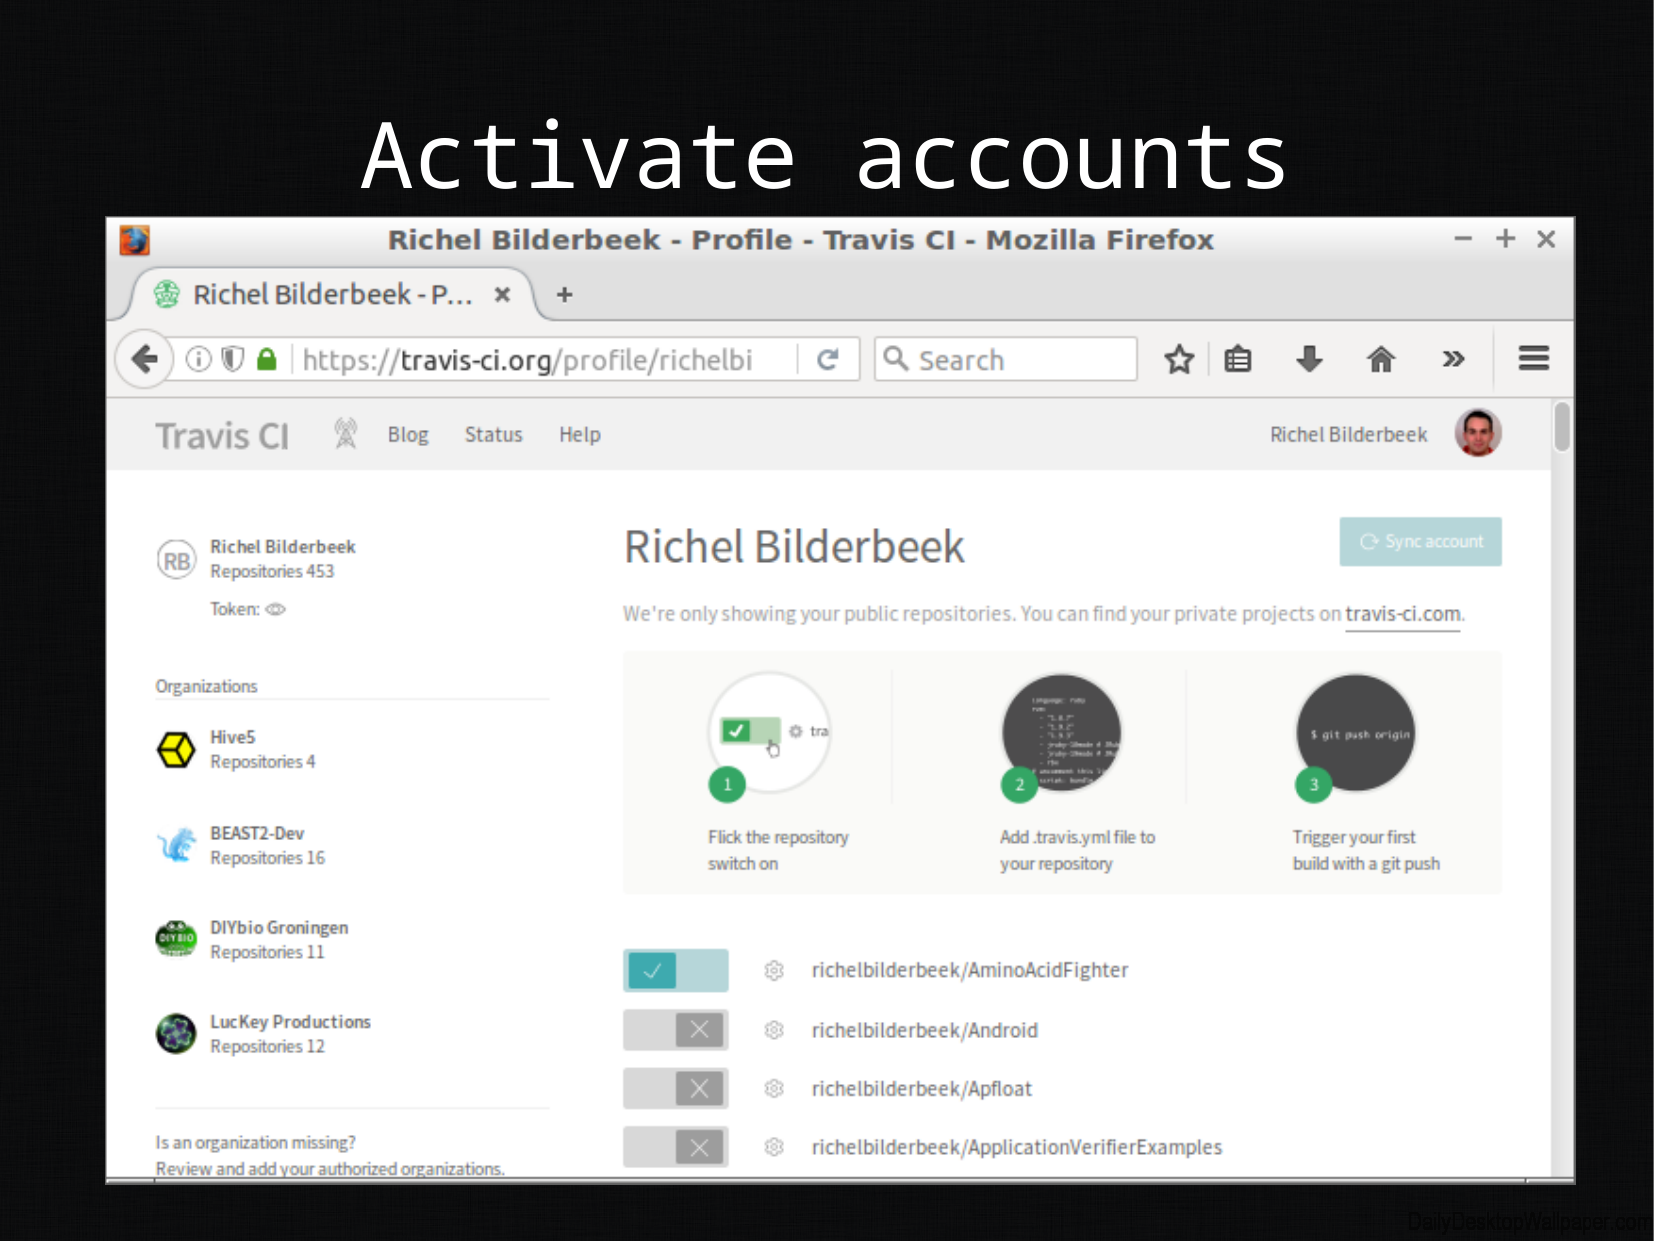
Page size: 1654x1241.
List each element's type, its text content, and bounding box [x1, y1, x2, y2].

title Activate accounts [82, 49, 1571, 257]
picture [0, 0, 1654, 1241]
